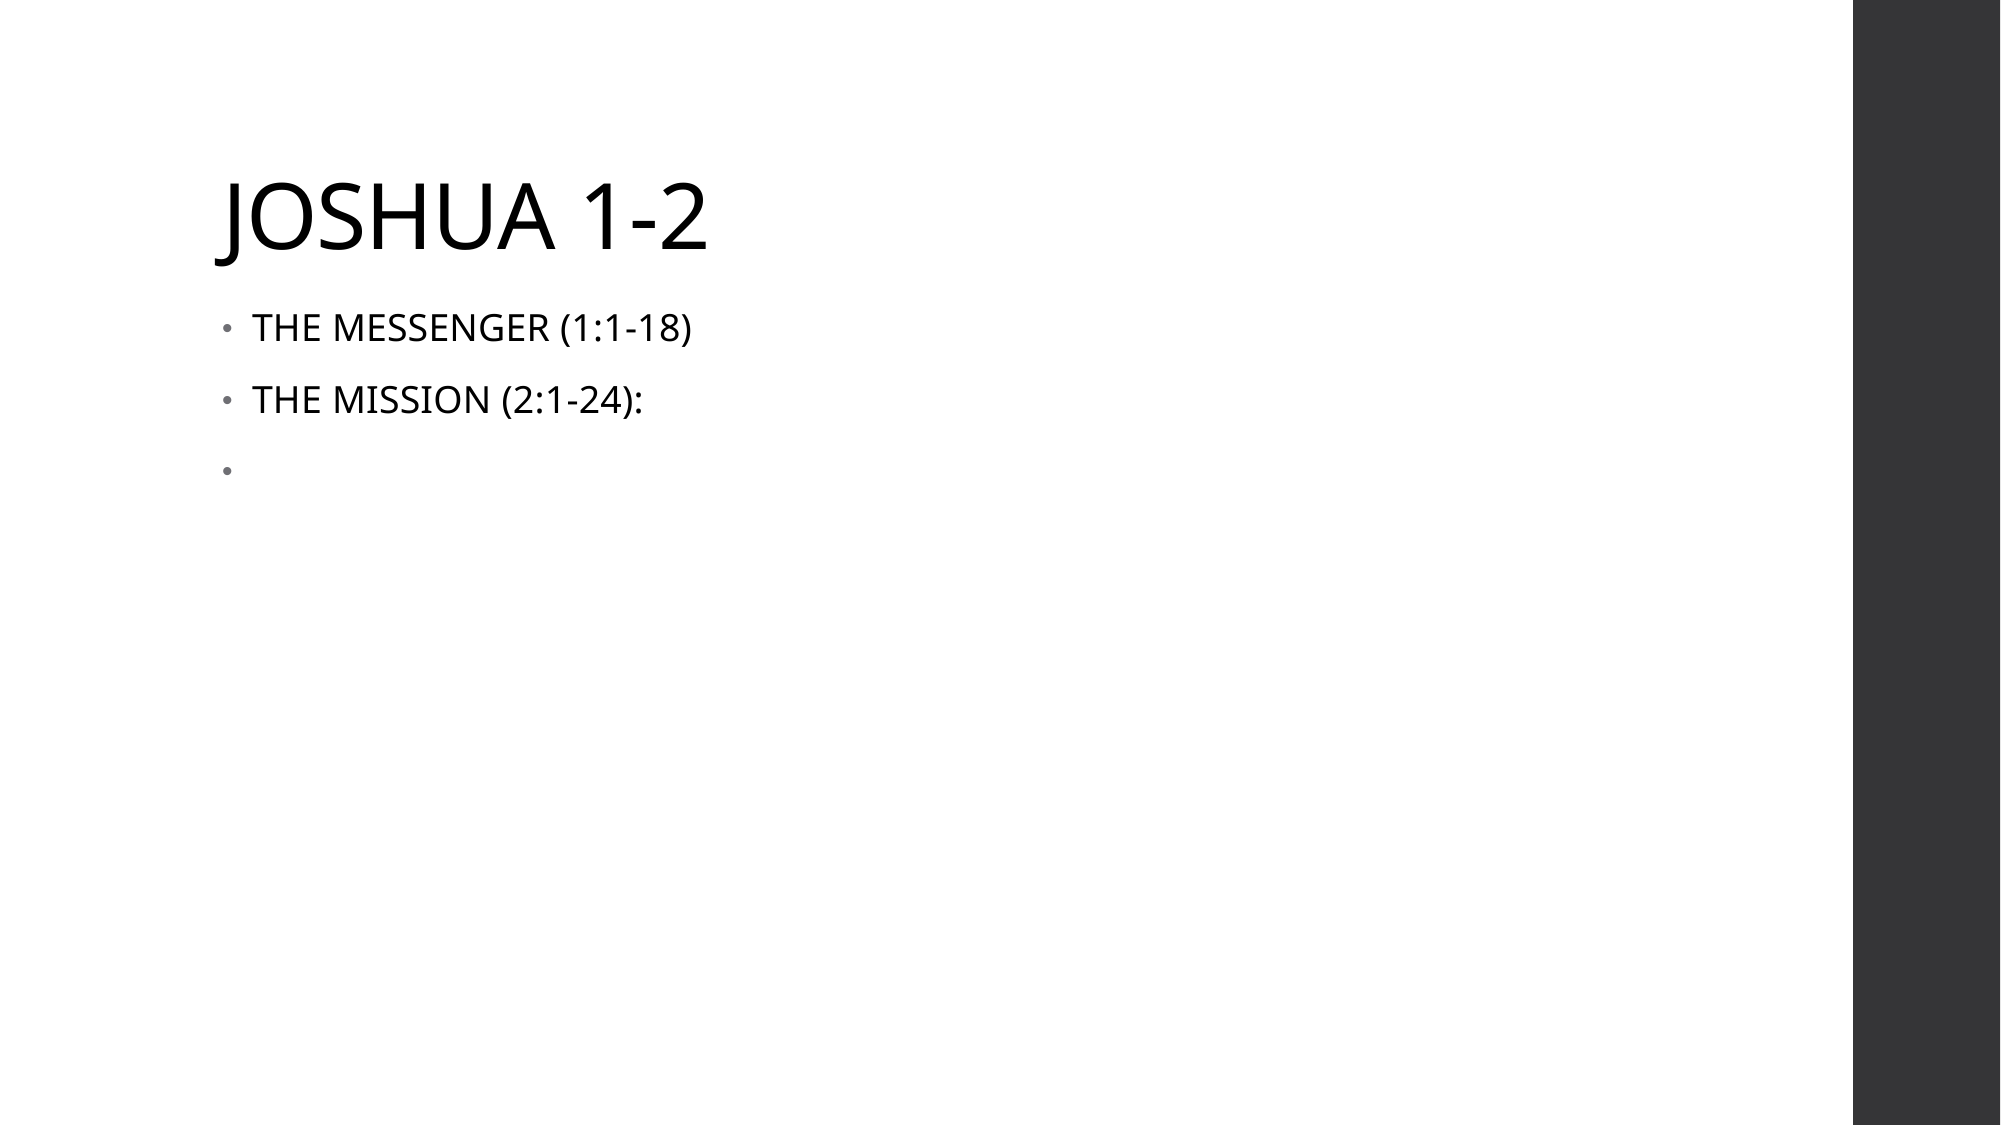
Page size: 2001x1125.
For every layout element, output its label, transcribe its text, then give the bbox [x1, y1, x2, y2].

list THE MESSENGER (1:1-18) THE MISSION (2:1-24): [206, 299, 1617, 1014]
title JOSHUA 1-2 [206, 60, 1797, 278]
